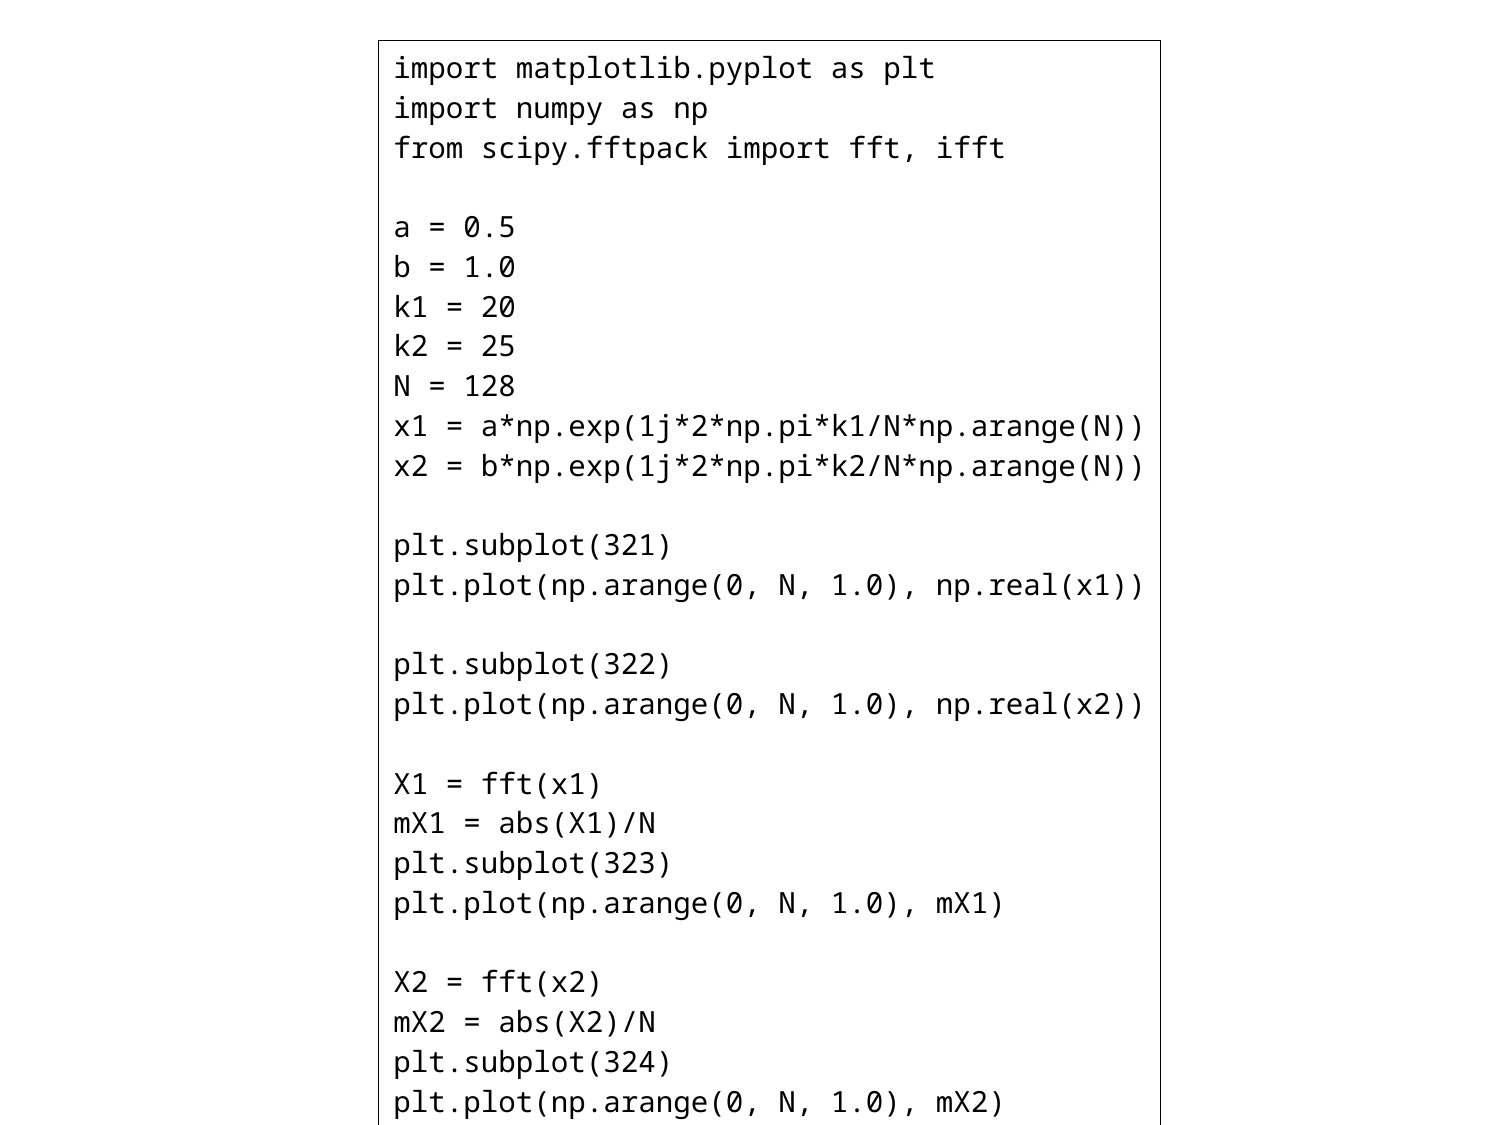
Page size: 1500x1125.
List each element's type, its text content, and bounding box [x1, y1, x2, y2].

text_box import matplotlib.pyplot as plt import numpy as np from scipy.fftpack import fft, ifft a = 0.5 b = 1.0 k1 = 20 k2 = 25 N = 128 x1 = a*np.exp(1j*2*np.pi*k1/N*np.arange(N)) x2 = b*np.exp(1j*2*np.pi*k2/N*np.arange(N)) plt.subplot(321) plt.plot(np.arange(0, N, 1.0), np.real(x1)) plt.subplot(322) plt.plot(np.arange(0, N, 1.0), np.real(x2)) X1 = fft(x1) mX1 = abs(X1)/N plt.subplot(323) plt.plot(np.arange(0, N, 1.0), mX1) X2 = fft(x2) mX2 = abs(X2)/N plt.subplot(324) plt.plot(np.arange(0, N, 1.0), mX2) plt.subplot(325) plt.plot(np.arange(0, N, 1.0), mX1+mX2) X = fft(x1+x2) mX= abs(X)/N plt.subplot(326) plt.plot(np.arange(0, N, 1.0), mX) [378, 40, 1161, 1081]
